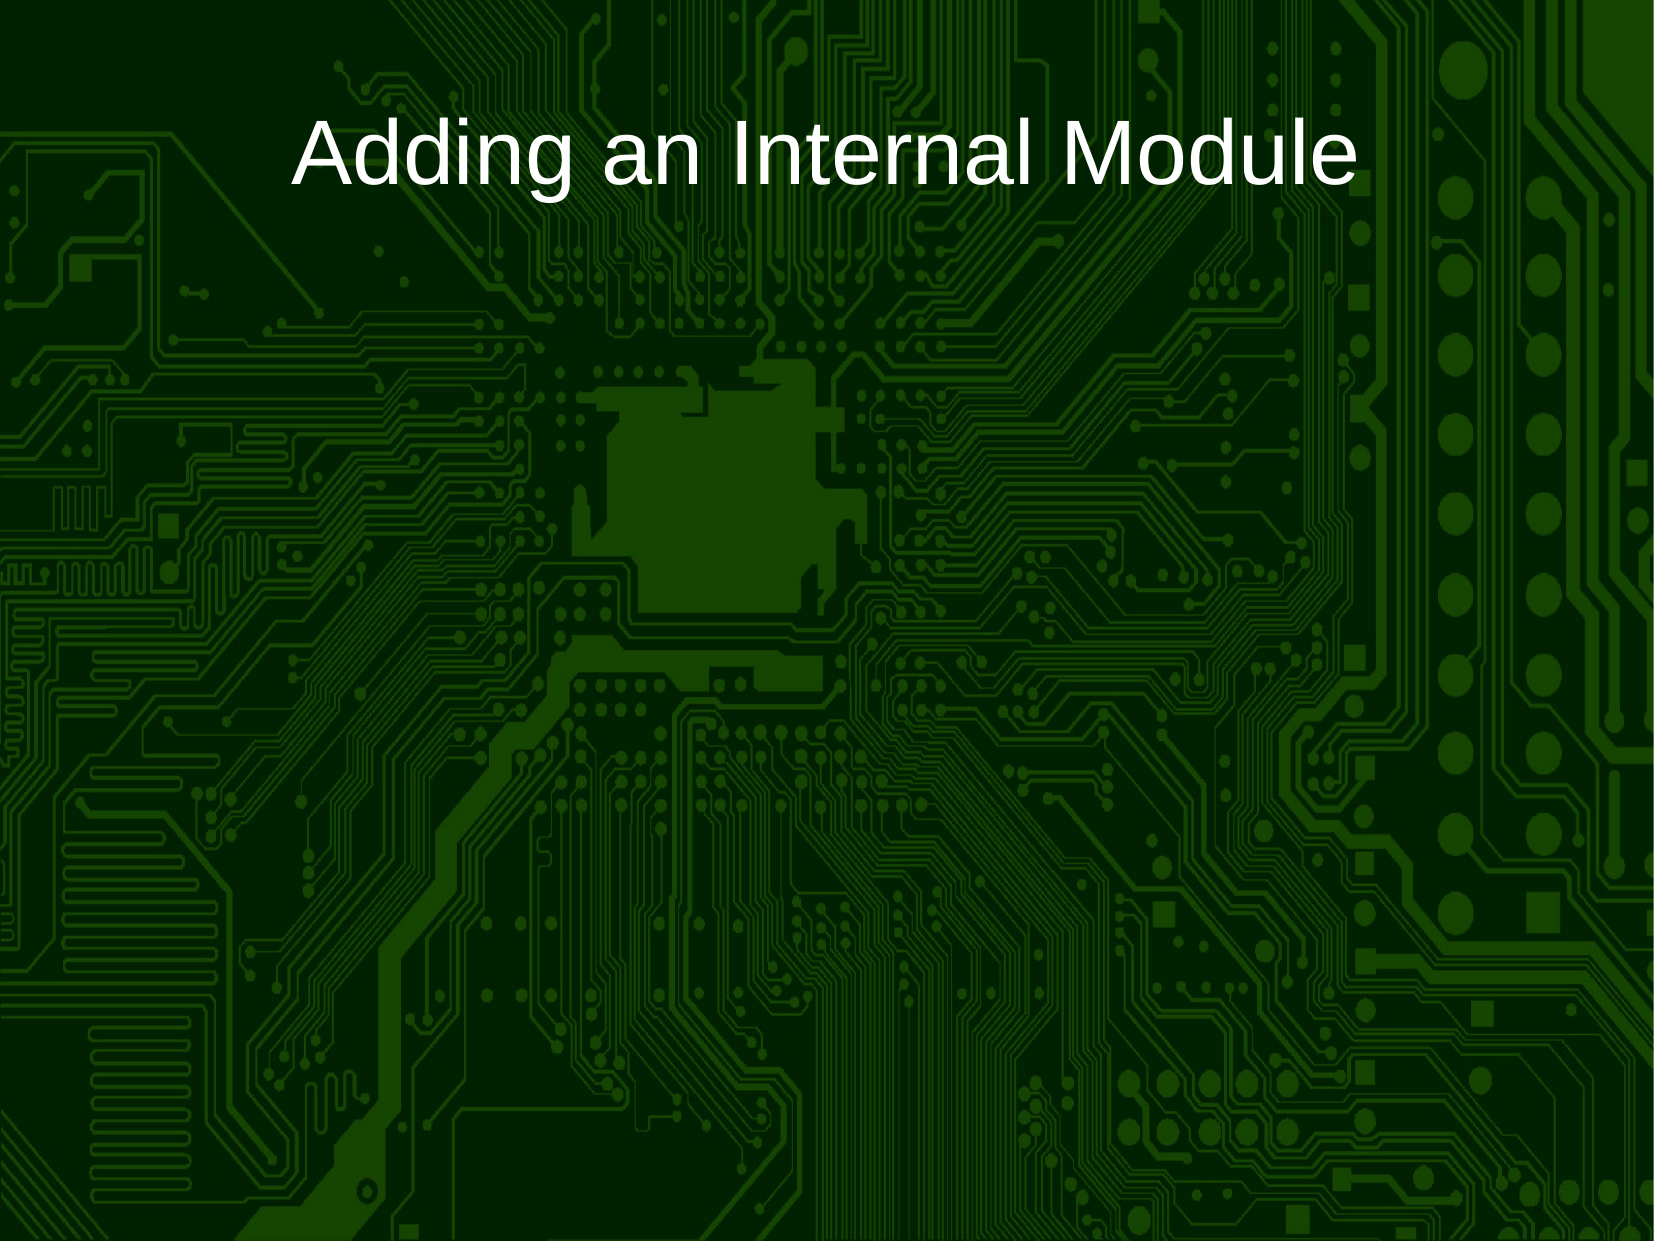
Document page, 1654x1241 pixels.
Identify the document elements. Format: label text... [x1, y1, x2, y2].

title Adding an Internal Module [82, 49, 1571, 257]
picture [0, 0, 1654, 1241]
